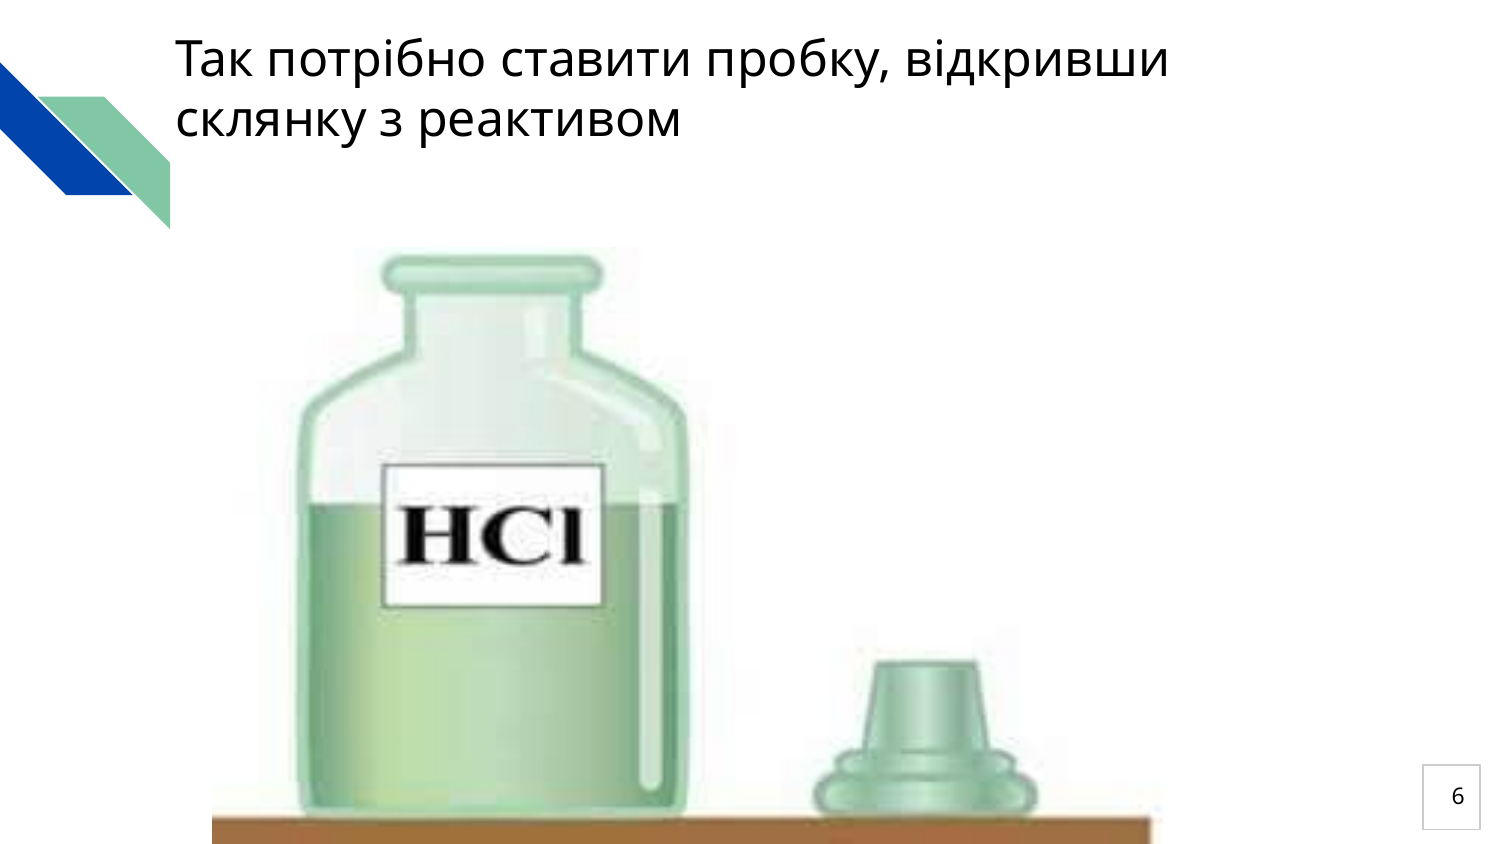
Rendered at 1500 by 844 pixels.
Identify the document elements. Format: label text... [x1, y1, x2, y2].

slide_number <number> [1423, 764, 1480, 830]
title Так потрібно ставити пробку, відкривши склянку з реактивом [160, 11, 1378, 197]
picture [212, 247, 1214, 844]
